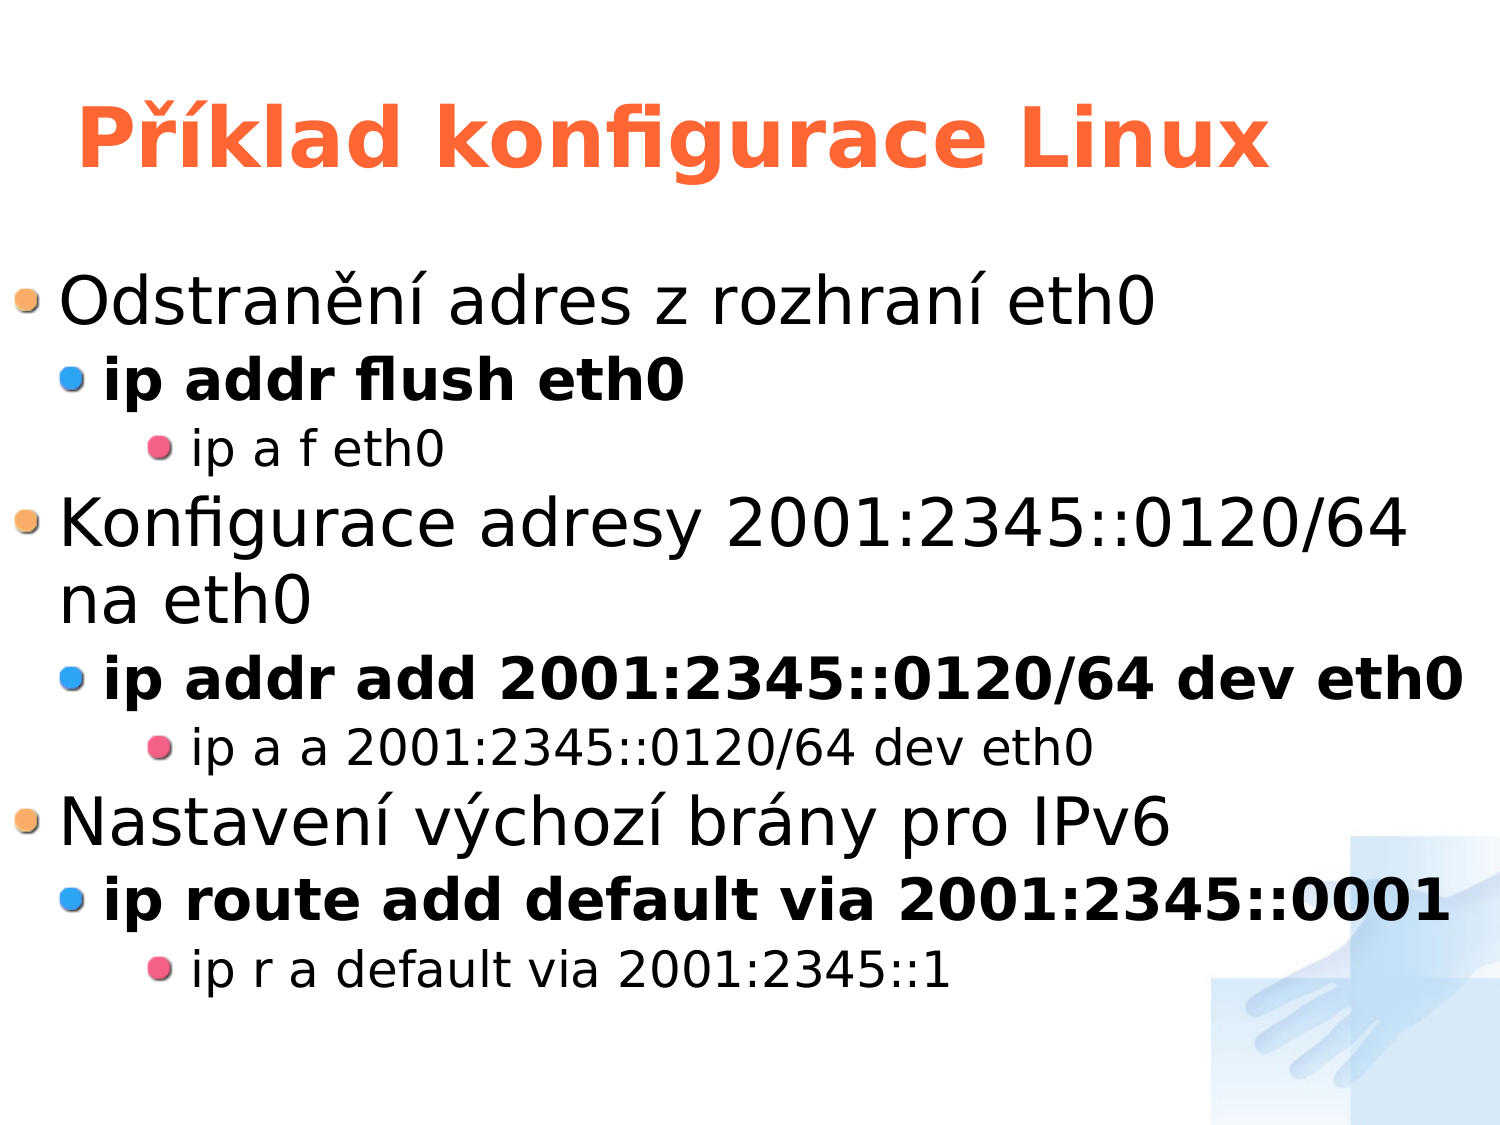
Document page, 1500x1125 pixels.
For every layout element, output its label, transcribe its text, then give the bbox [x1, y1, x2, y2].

title Příklad konfigurace Linux [75, 28, 1426, 250]
picture [0, 0, 1500, 1125]
list Odstranění adres z rozhraní eth0 ip addr flush eth0 ip a f eth0 Konfigurace adresy 2001:2345::0120/64 na eth0 ip addr add 2001:2345::0120/64 dev eth0 ip a a 2001:2345::0120/64 dev eth0 Nastavení výchozí brány pro IPv6 ip route add default via 2001:2345::0001 ip r a default via 2001:2345::1 [13, 262, 1491, 999]
